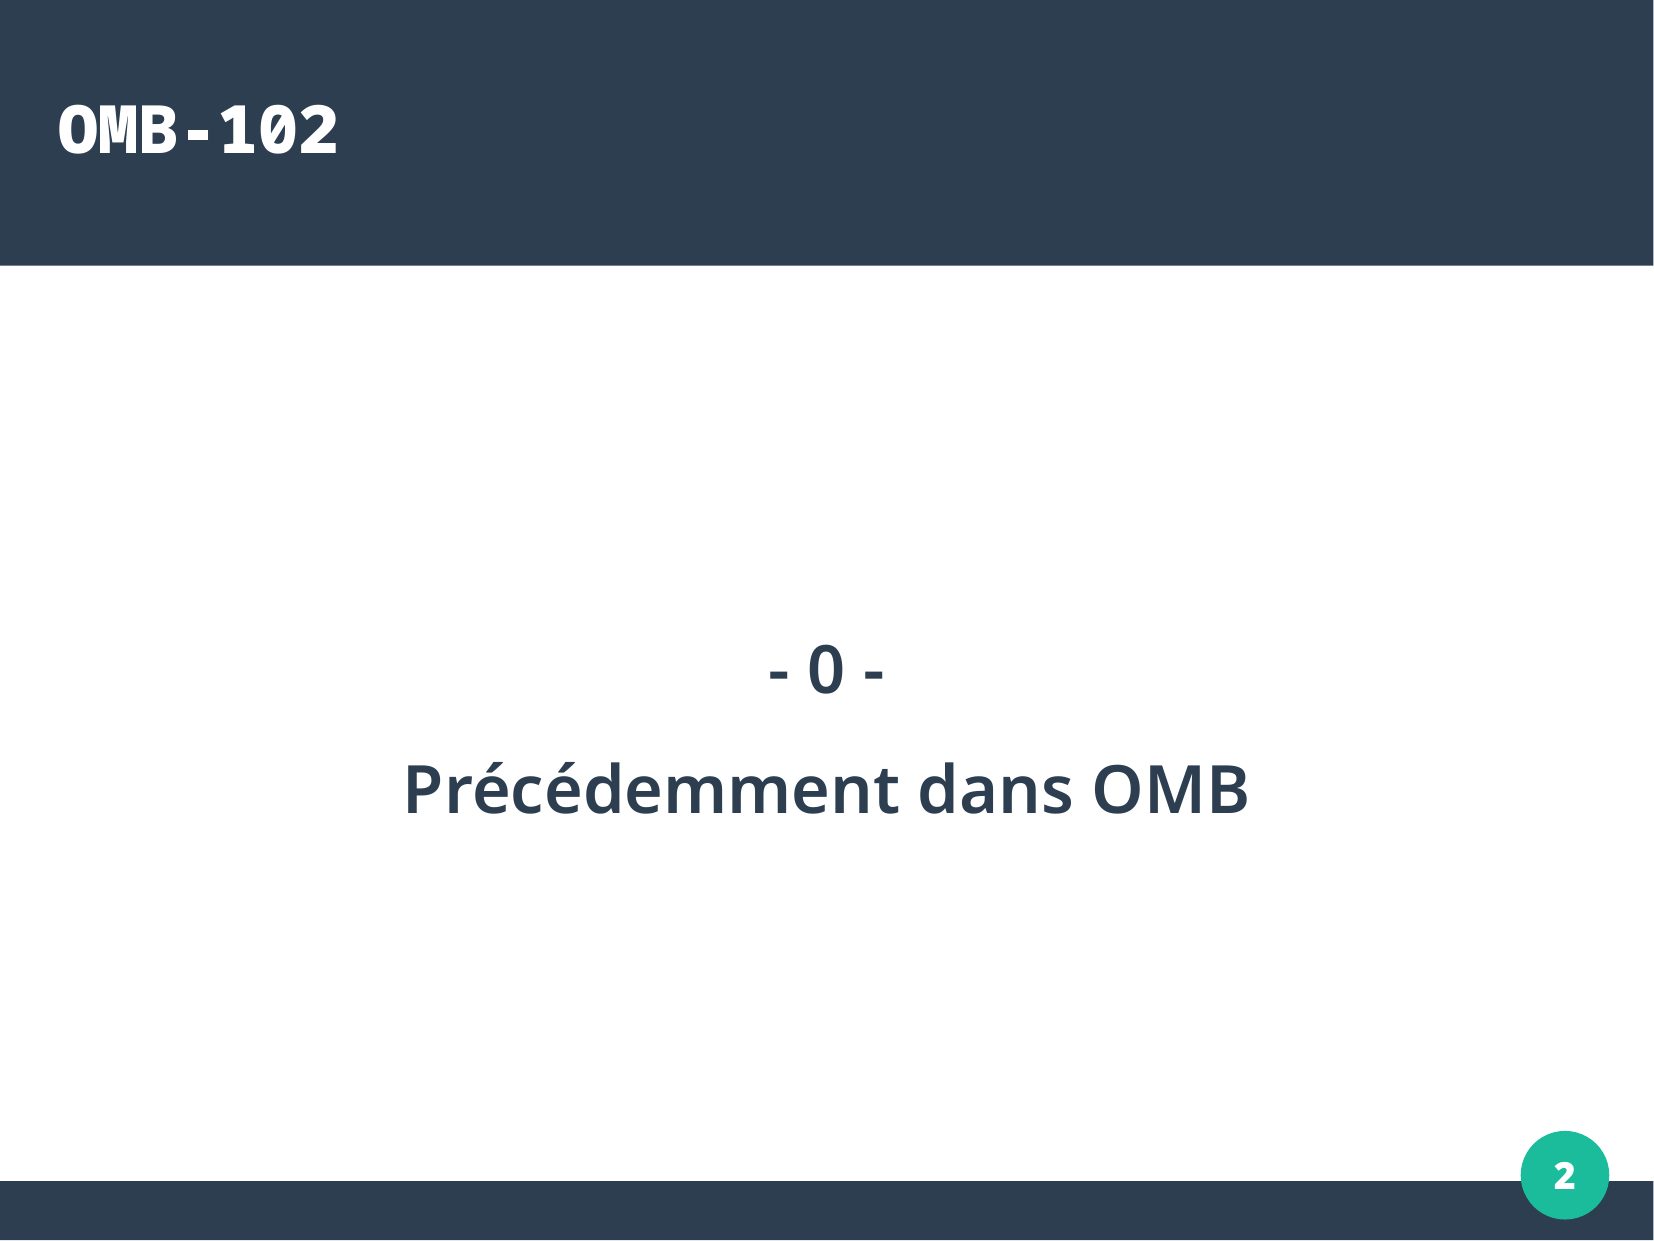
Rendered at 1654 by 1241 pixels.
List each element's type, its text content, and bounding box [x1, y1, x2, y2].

list - 0 - Précédemment dans OMB [0, 270, 1654, 1186]
title OMB-102 [59, 49, 1595, 207]
